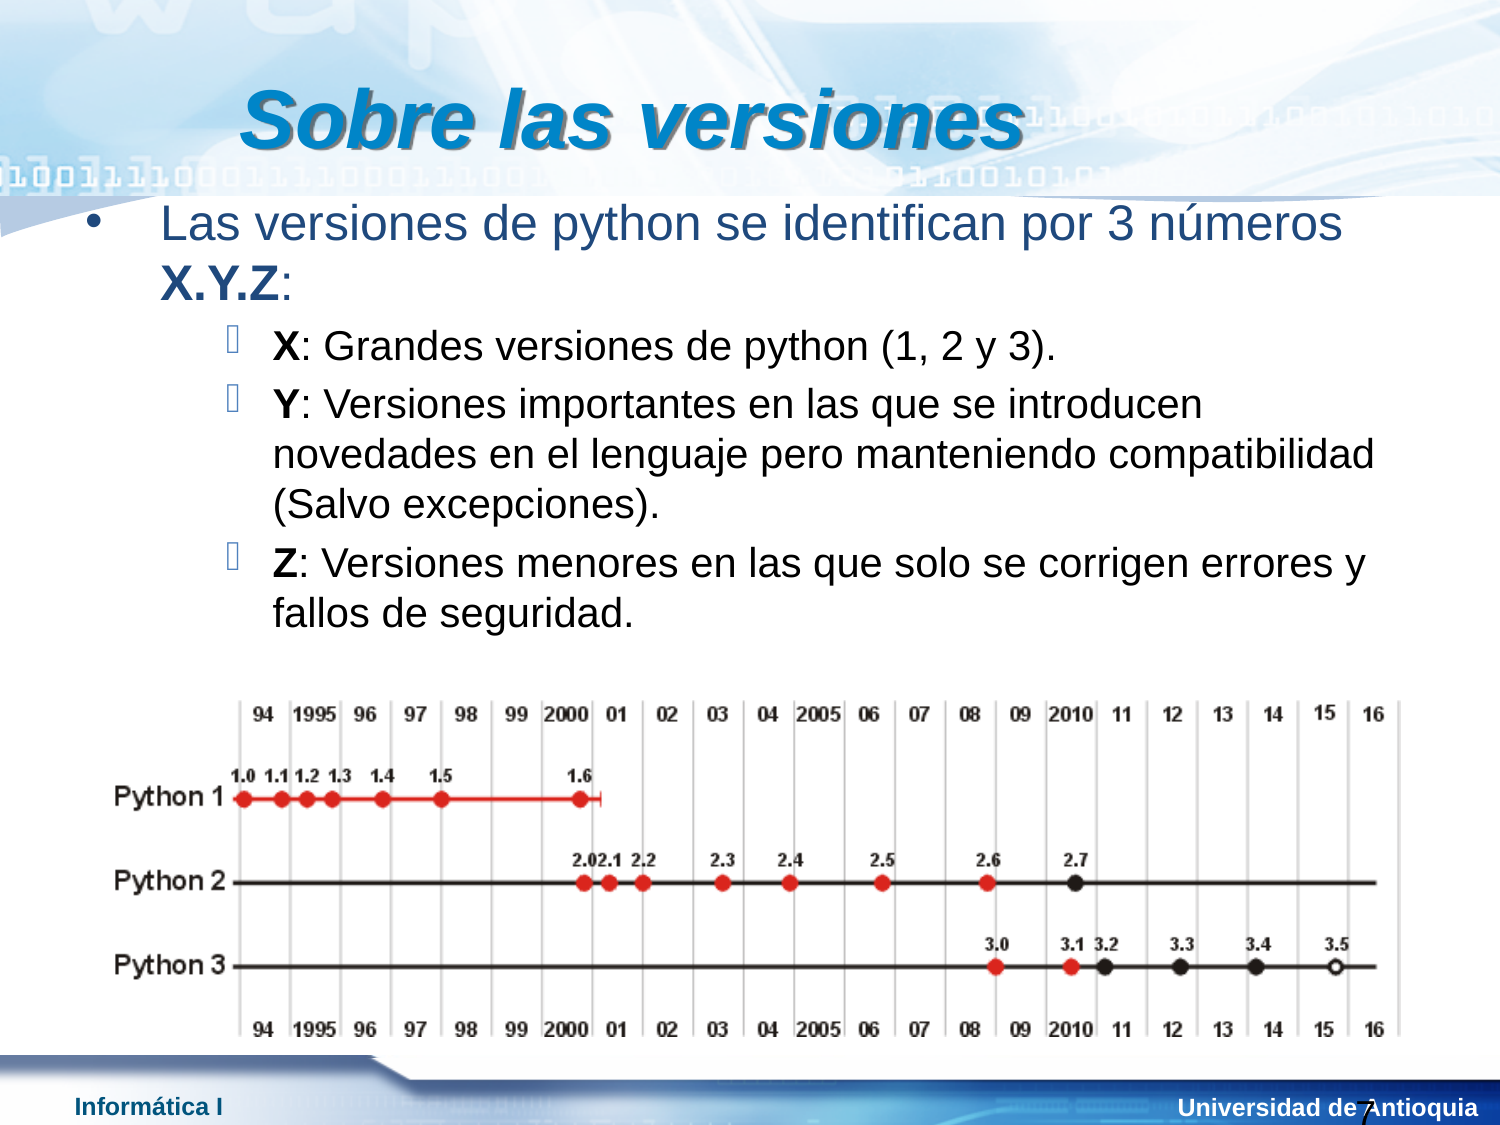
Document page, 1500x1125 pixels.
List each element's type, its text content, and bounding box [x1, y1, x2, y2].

picture [1332, 1105, 1337, 1114]
title Sobre las versiones [224, 57, 1438, 150]
picture [0, 0, 1500, 196]
list Las versiones de python se identifican por 3 números X.Y.Z: X: Grandes versiones de python (1, 2 y 3). Y: Versiones importantes en las que se introducen novedades en el lenguaje pero manteniendo compatibilidad (Salvo excepciones). Z: Versiones menores en las que solo se corrigen errores y fallos de seguridad. [70, 182, 1421, 994]
picture [0, 1055, 1500, 1125]
picture [114, 700, 1401, 1037]
slide_number <número> [1340, 1082, 1500, 1125]
